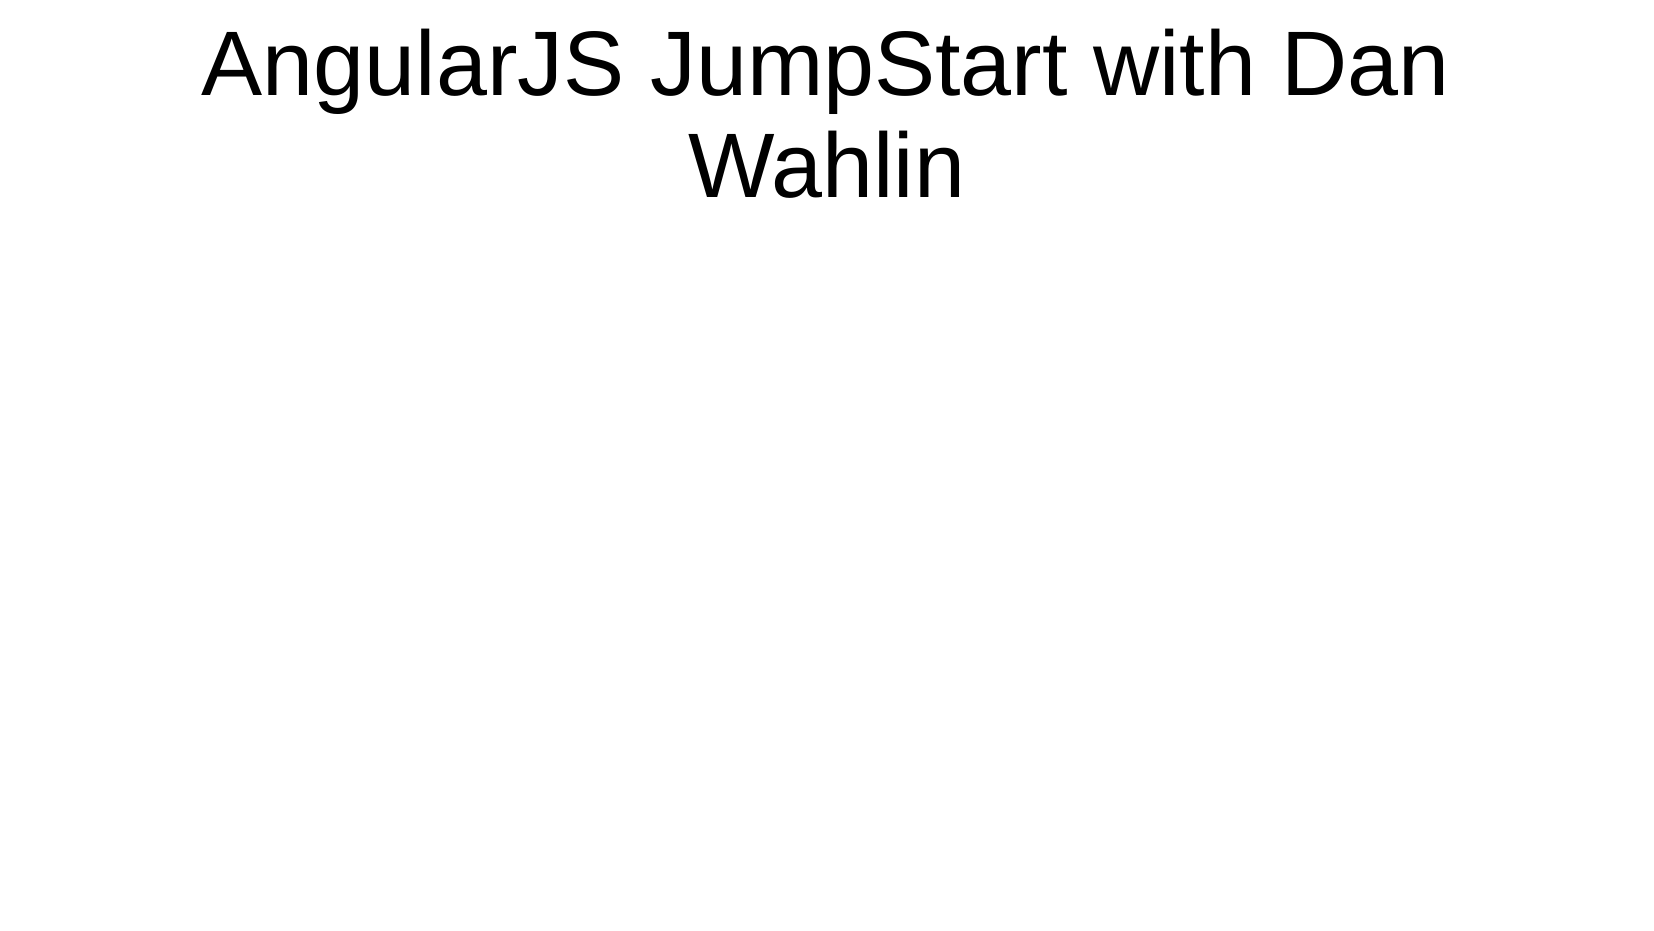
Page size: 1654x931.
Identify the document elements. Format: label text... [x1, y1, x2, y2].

title AngularJS JumpStart with Dan Wahlin [82, 12, 1571, 218]
